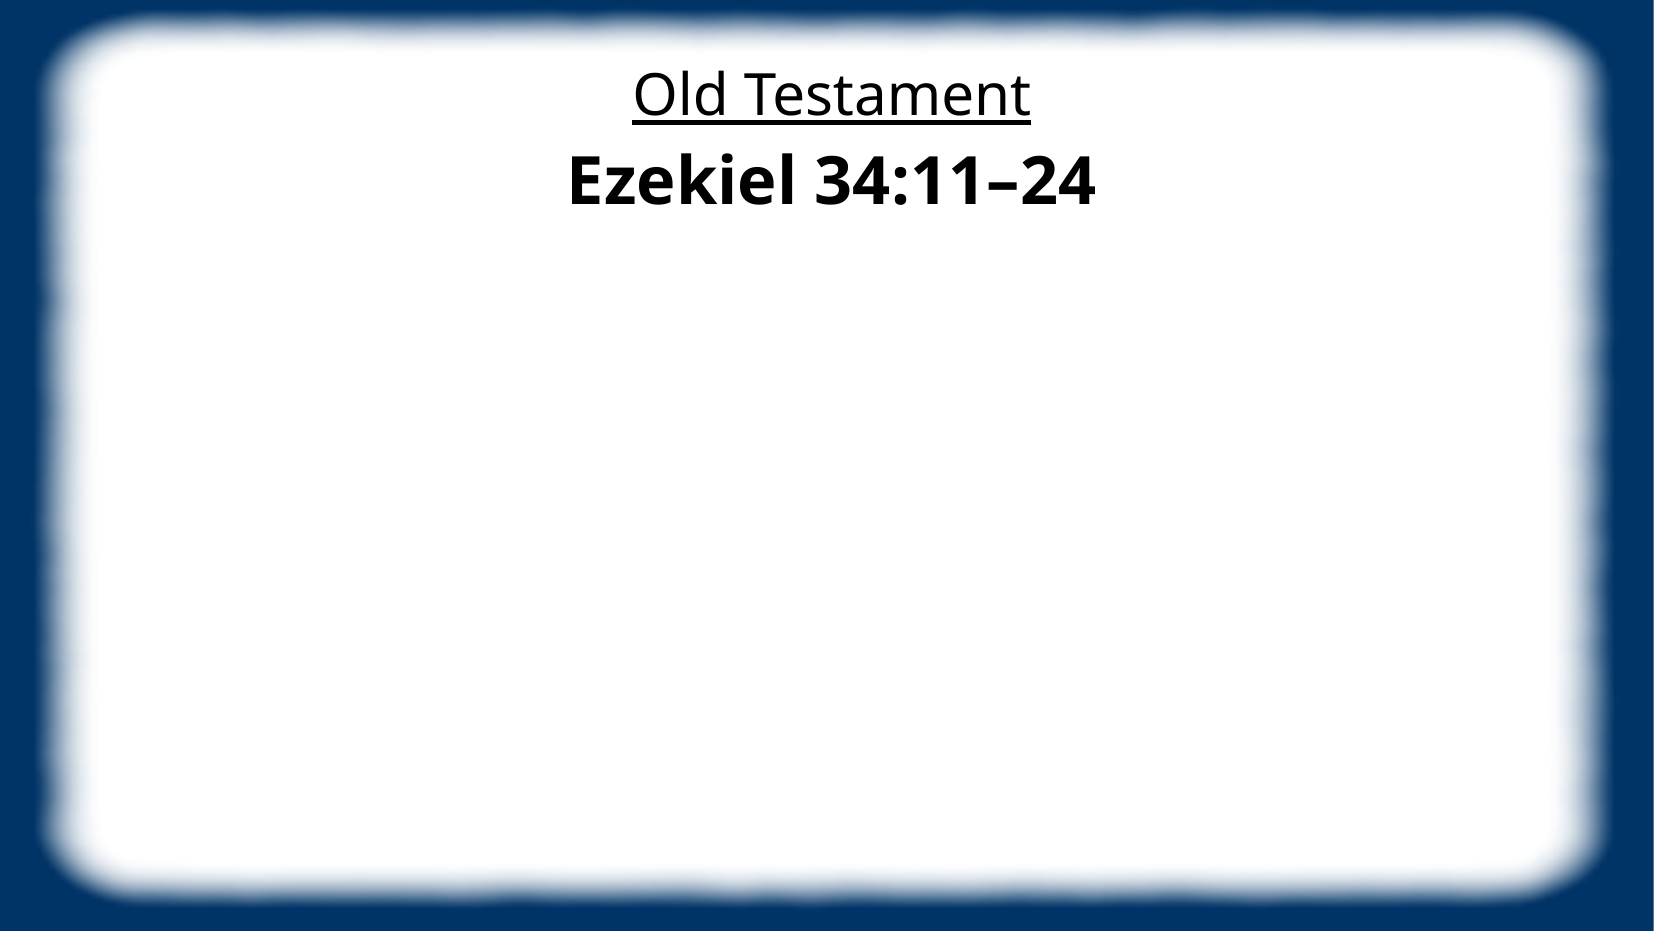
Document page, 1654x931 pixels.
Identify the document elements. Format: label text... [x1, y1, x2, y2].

picture [0, 0, 1654, 931]
text_box Old Testament Ezekiel 34:11–24 [105, 46, 1559, 228]
